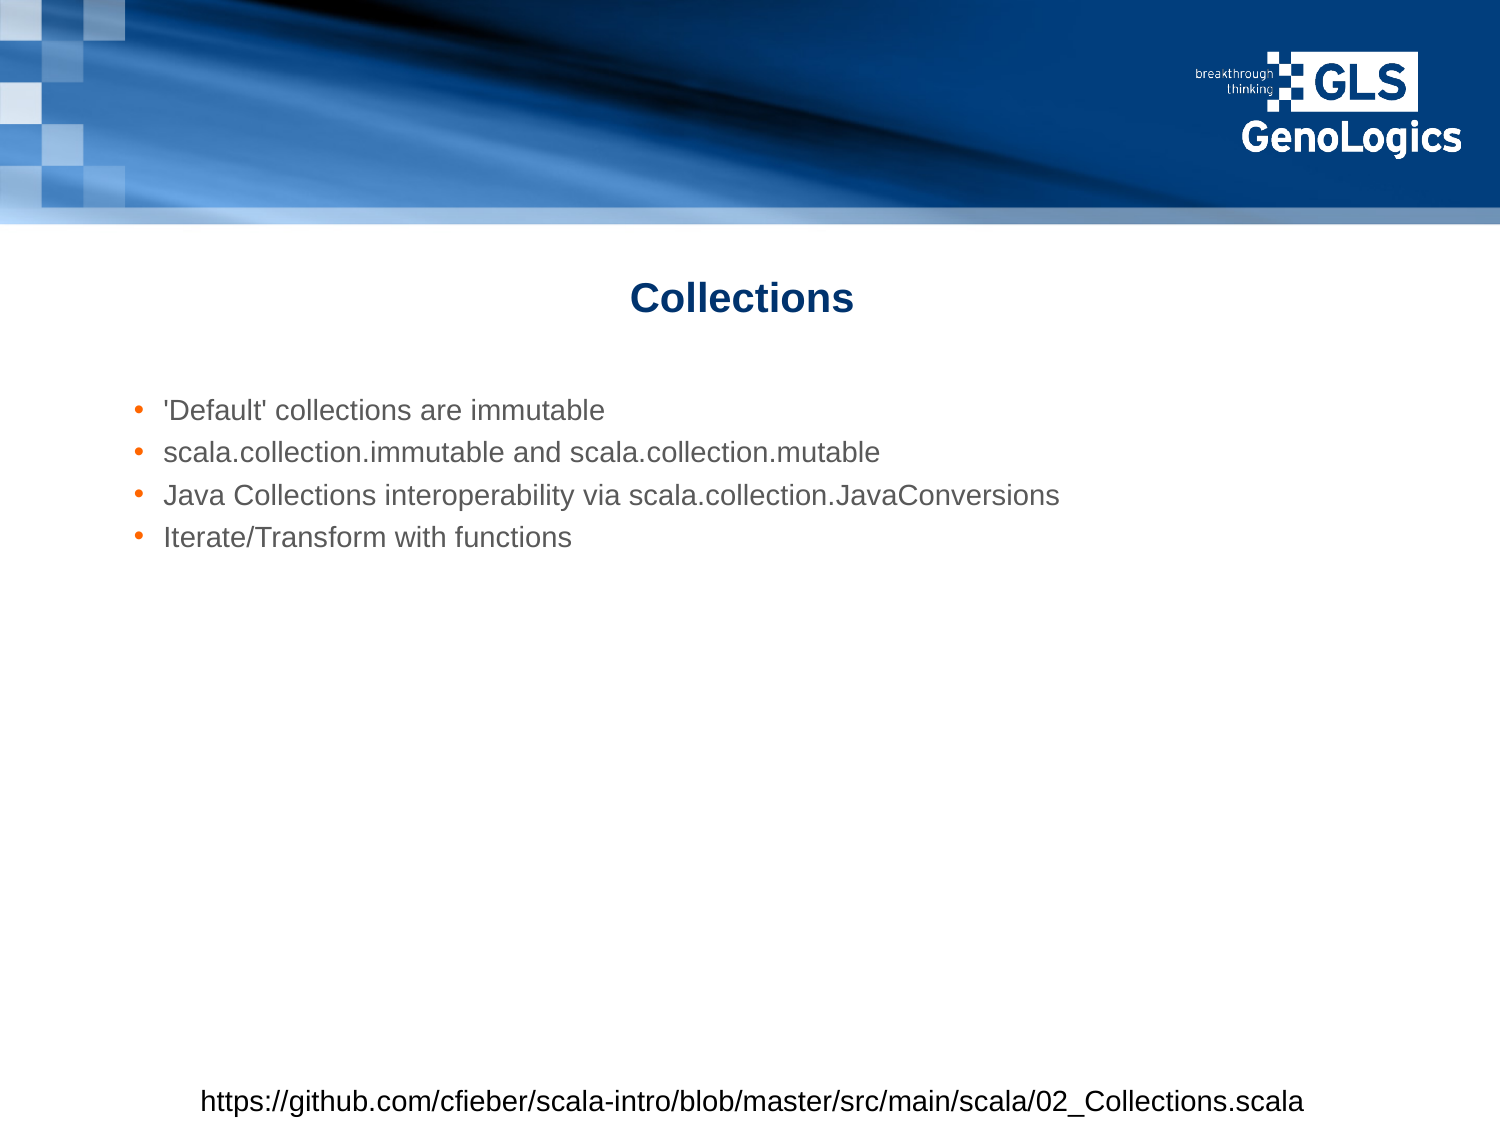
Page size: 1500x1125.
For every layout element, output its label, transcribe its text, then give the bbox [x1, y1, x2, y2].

picture [0, 0, 1500, 1125]
text_box https://github.com/cfieber/scala-intro/blob/master/src/main/scala/02_Collections.scala [185, 1075, 1315, 1125]
title Collections [67, 229, 1418, 363]
list 'Default' collections are immutable scala.collection.immutable and scala.collection.mutable Java Collections interoperability via scala.collection.JavaConversions Iterate/Transform with functions [75, 383, 1426, 961]
